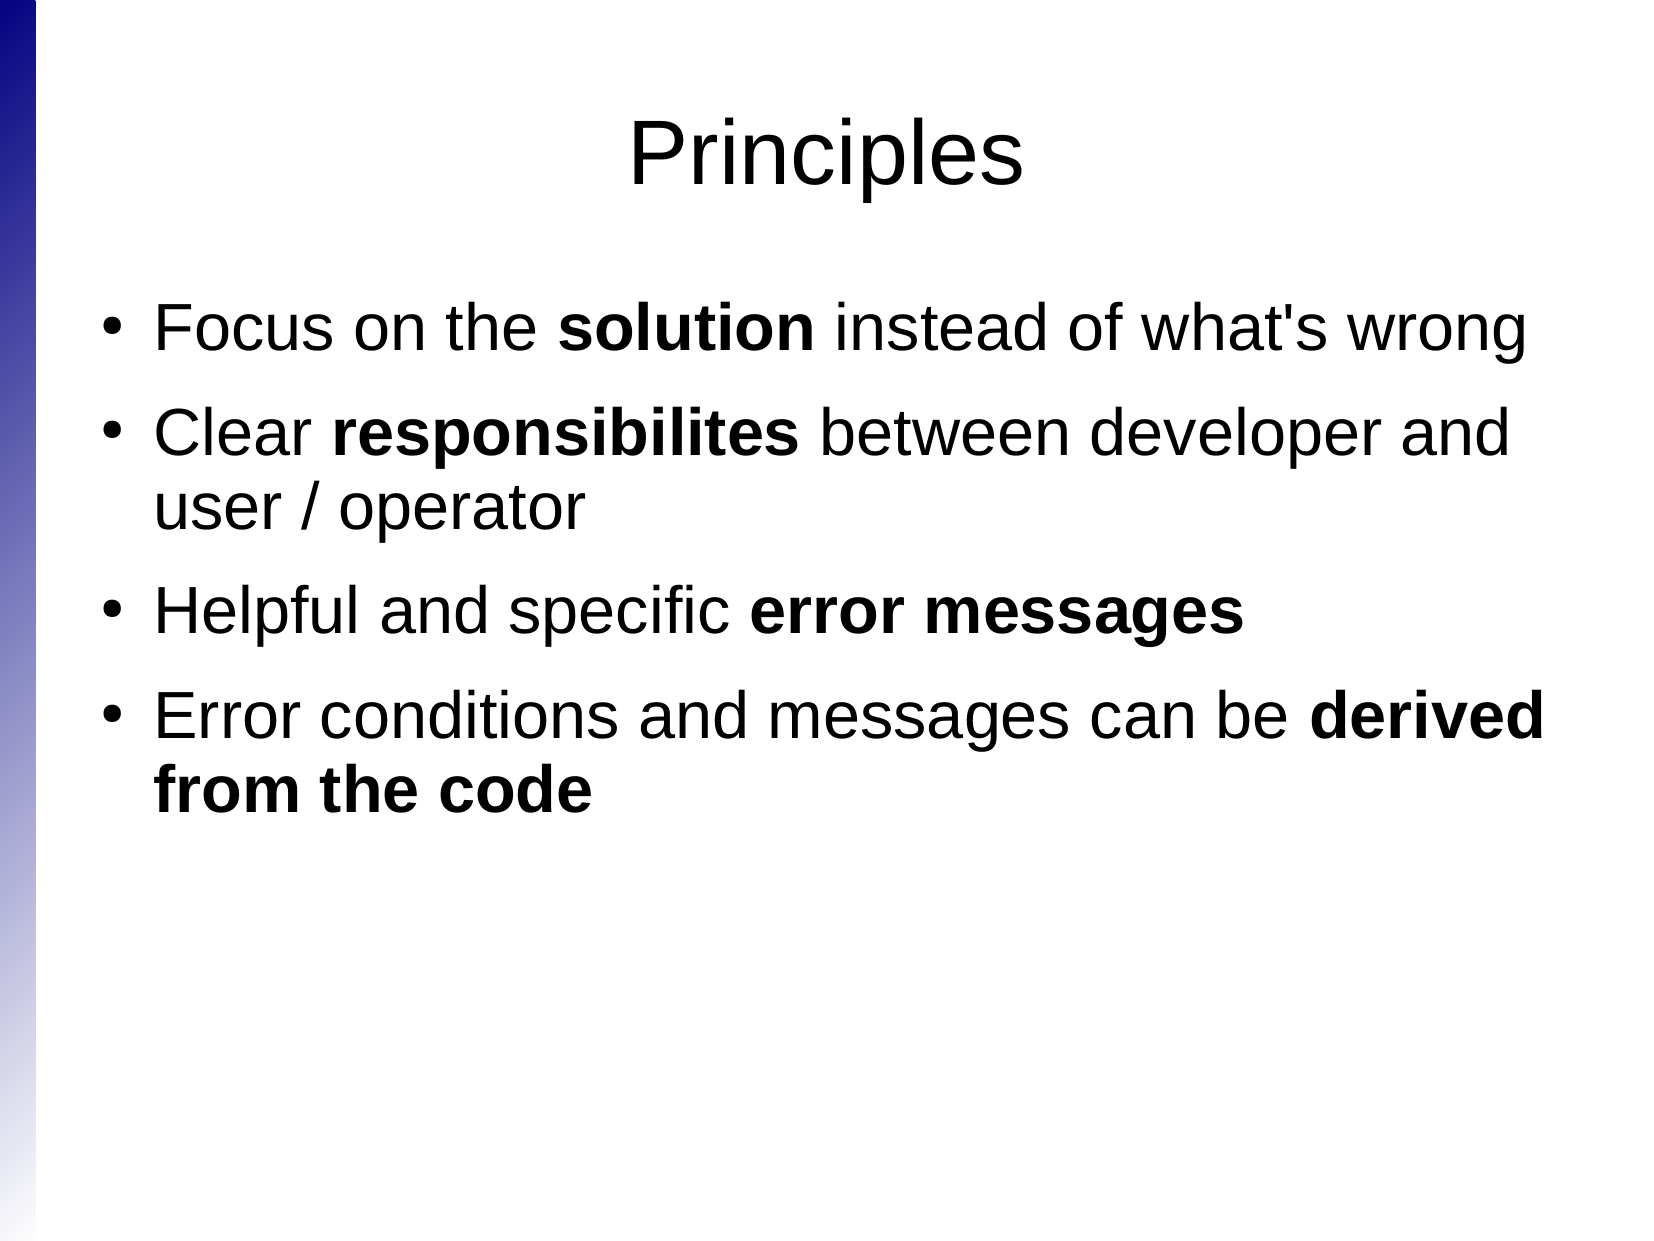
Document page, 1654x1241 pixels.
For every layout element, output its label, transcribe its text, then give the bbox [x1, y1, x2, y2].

list Focus on the solution instead of what's wrong Clear responsibilites between developer and user / operator Helpful and specific error messages Error conditions and messages can be derived from the code [82, 290, 1571, 1109]
title Principles [82, 49, 1571, 257]
